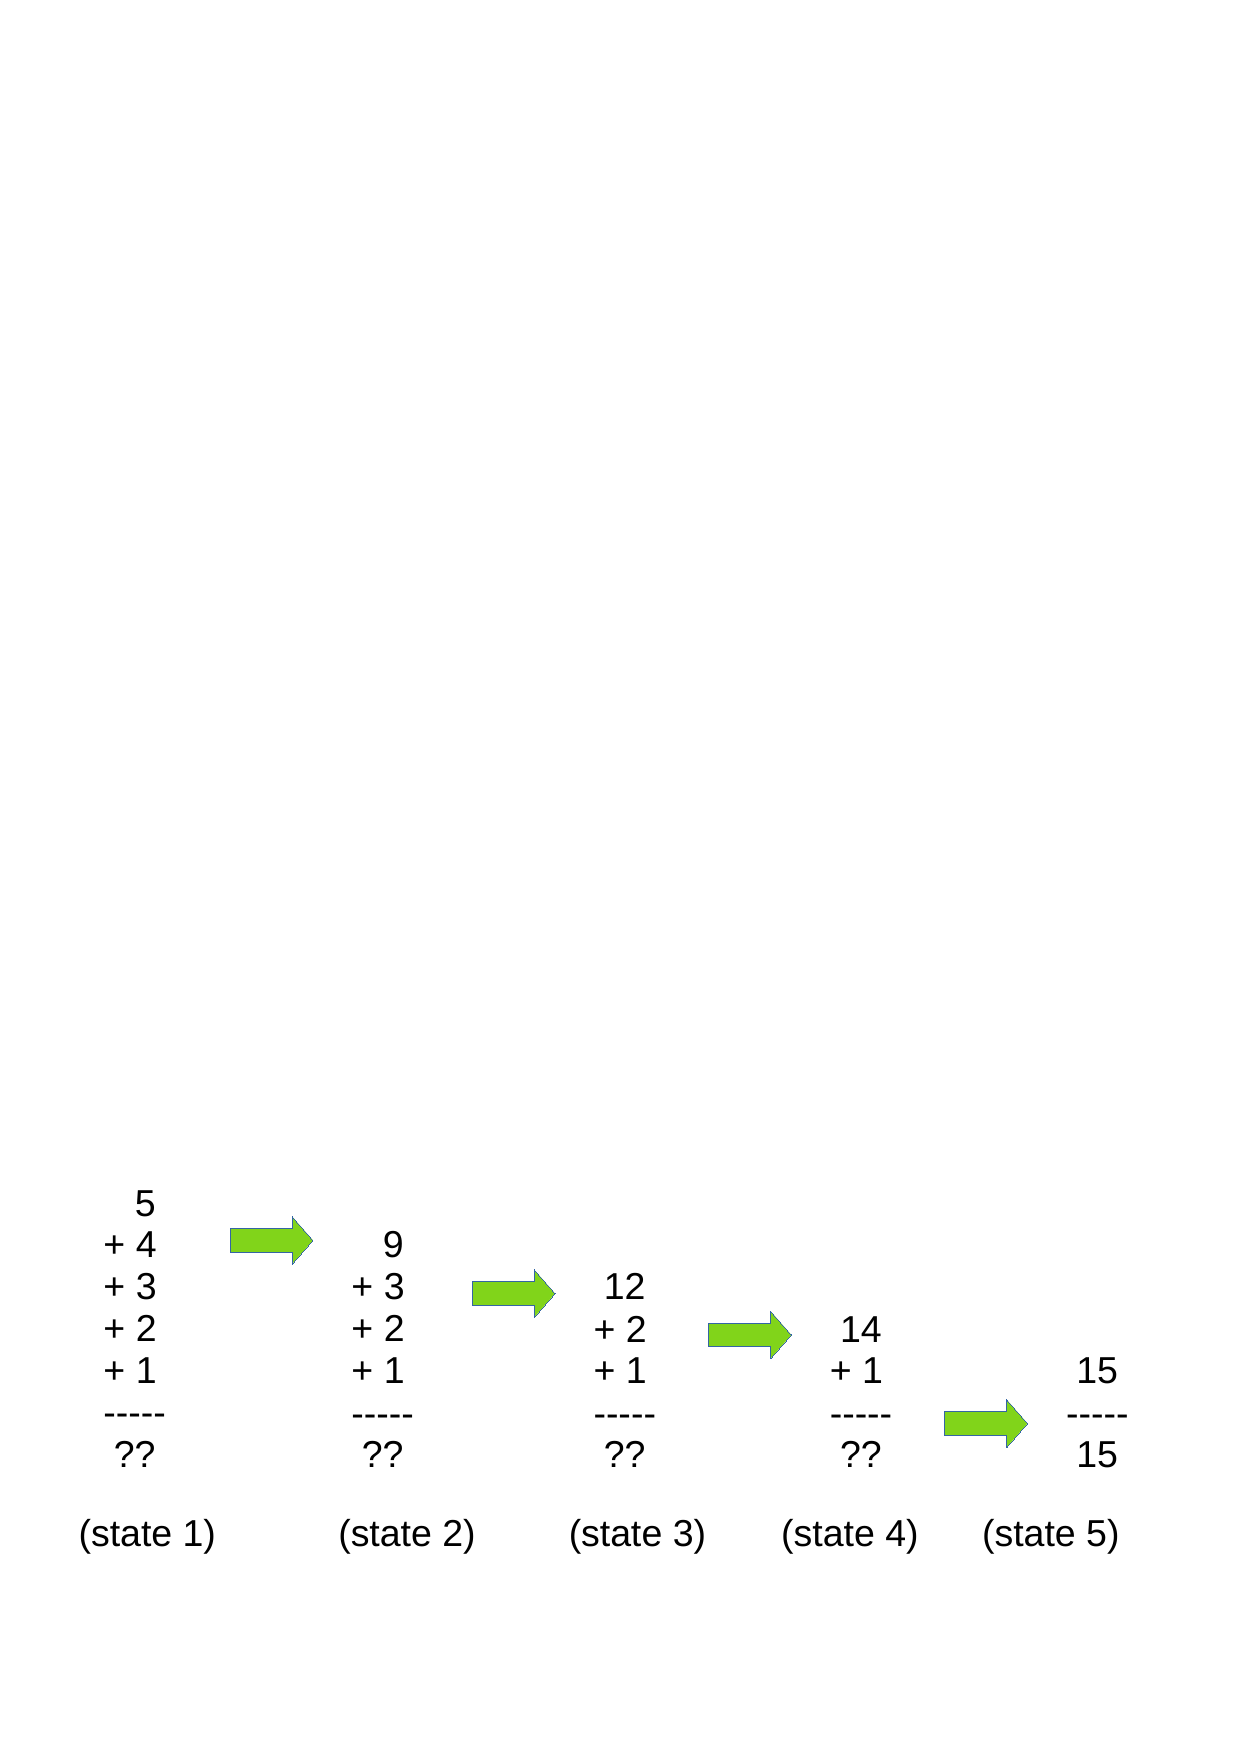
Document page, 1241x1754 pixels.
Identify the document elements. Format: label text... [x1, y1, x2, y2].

text_box (state 4) [766, 1505, 967, 1565]
text_box 15 ----- 15 [1051, 1132, 1146, 1505]
text_box [708, 1311, 792, 1359]
text_box (state 3) [553, 1505, 766, 1565]
text_box (state 1) [184, 1504, 301, 1564]
text_box 5 + 4 + 3 + 2 + 1 ----- ?? [88, 1132, 184, 1566]
text_box 14 + 1 ----- ?? [814, 1132, 910, 1505]
text_box 9 + 3 + 2 + 1 ----- ?? [336, 1132, 432, 1505]
text_box [472, 1269, 556, 1318]
text_box 12 + 2 + 1 ----- ?? [578, 1132, 674, 1505]
text_box [230, 1216, 313, 1265]
text_box (state 1) [63, 1504, 88, 1564]
text_box (state 5) [967, 1505, 1204, 1565]
text_box [944, 1399, 1028, 1448]
text_box (state 2) [323, 1505, 553, 1565]
